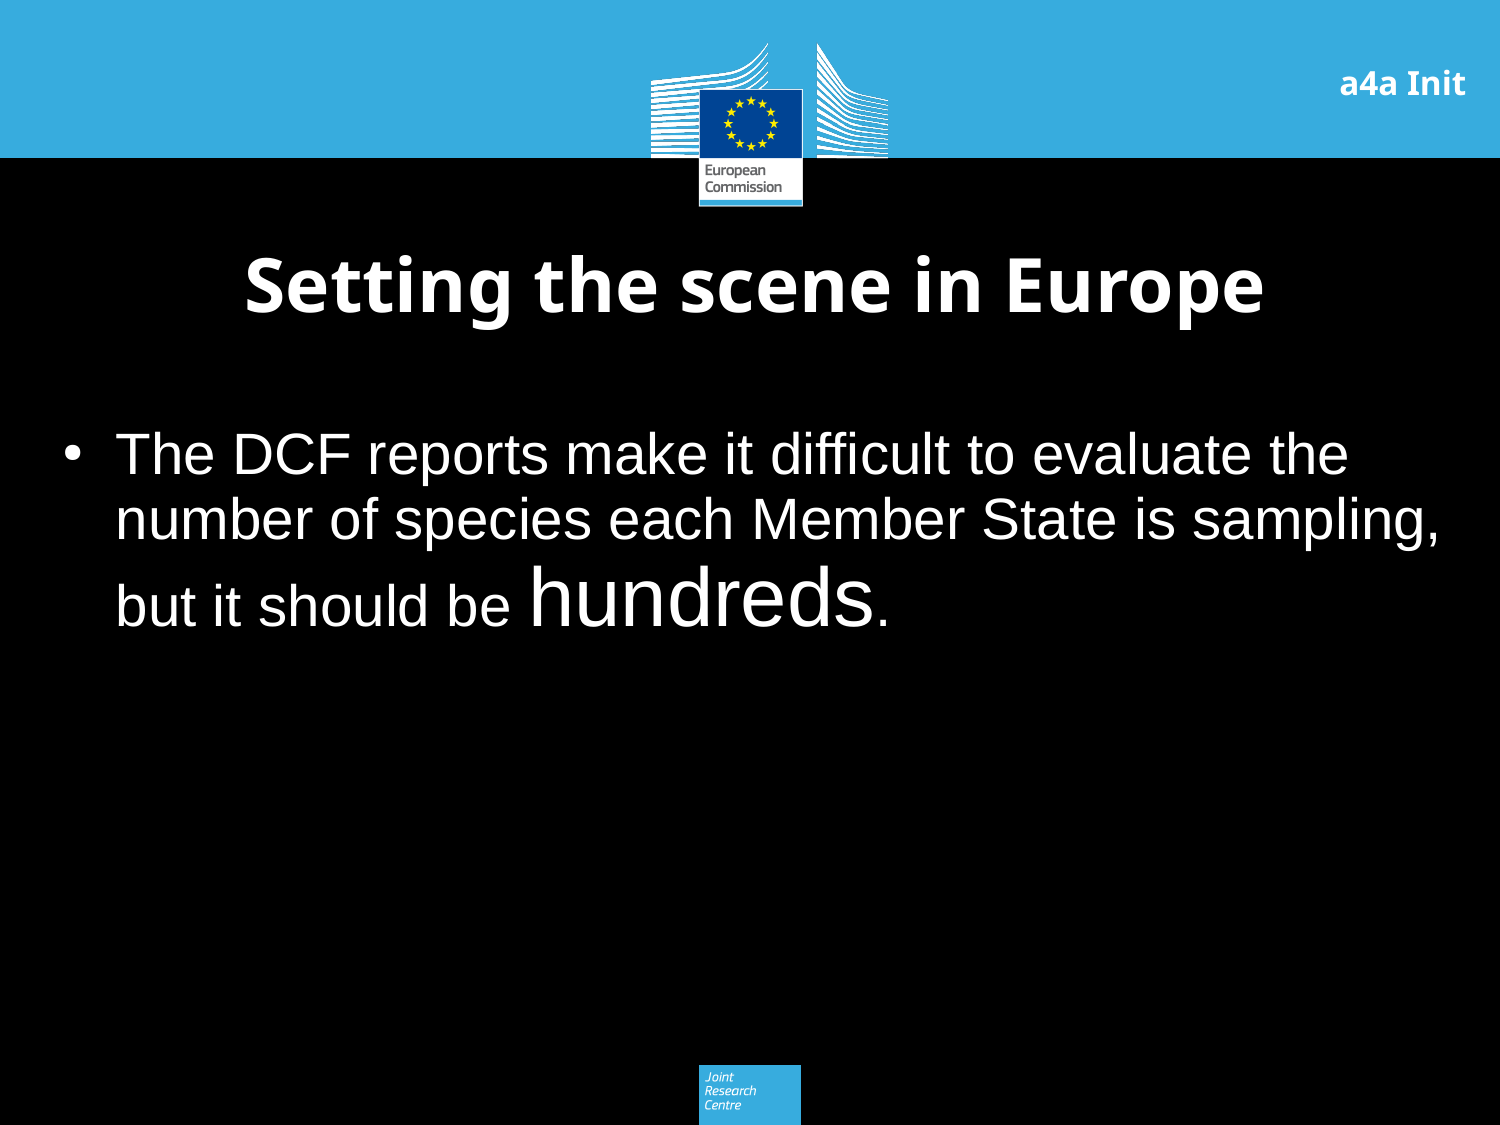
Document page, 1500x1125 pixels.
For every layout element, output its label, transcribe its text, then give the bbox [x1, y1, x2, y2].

text_box The DCF reports make it difficult to evaluate the number of species each Member State is sampling, but it should be hundreds. [30, 414, 1471, 796]
picture [651, 42, 888, 179]
title Setting the scene in Europe [11, 179, 1500, 387]
picture [699, 1065, 801, 1125]
title a4a Init [1091, 29, 1482, 136]
